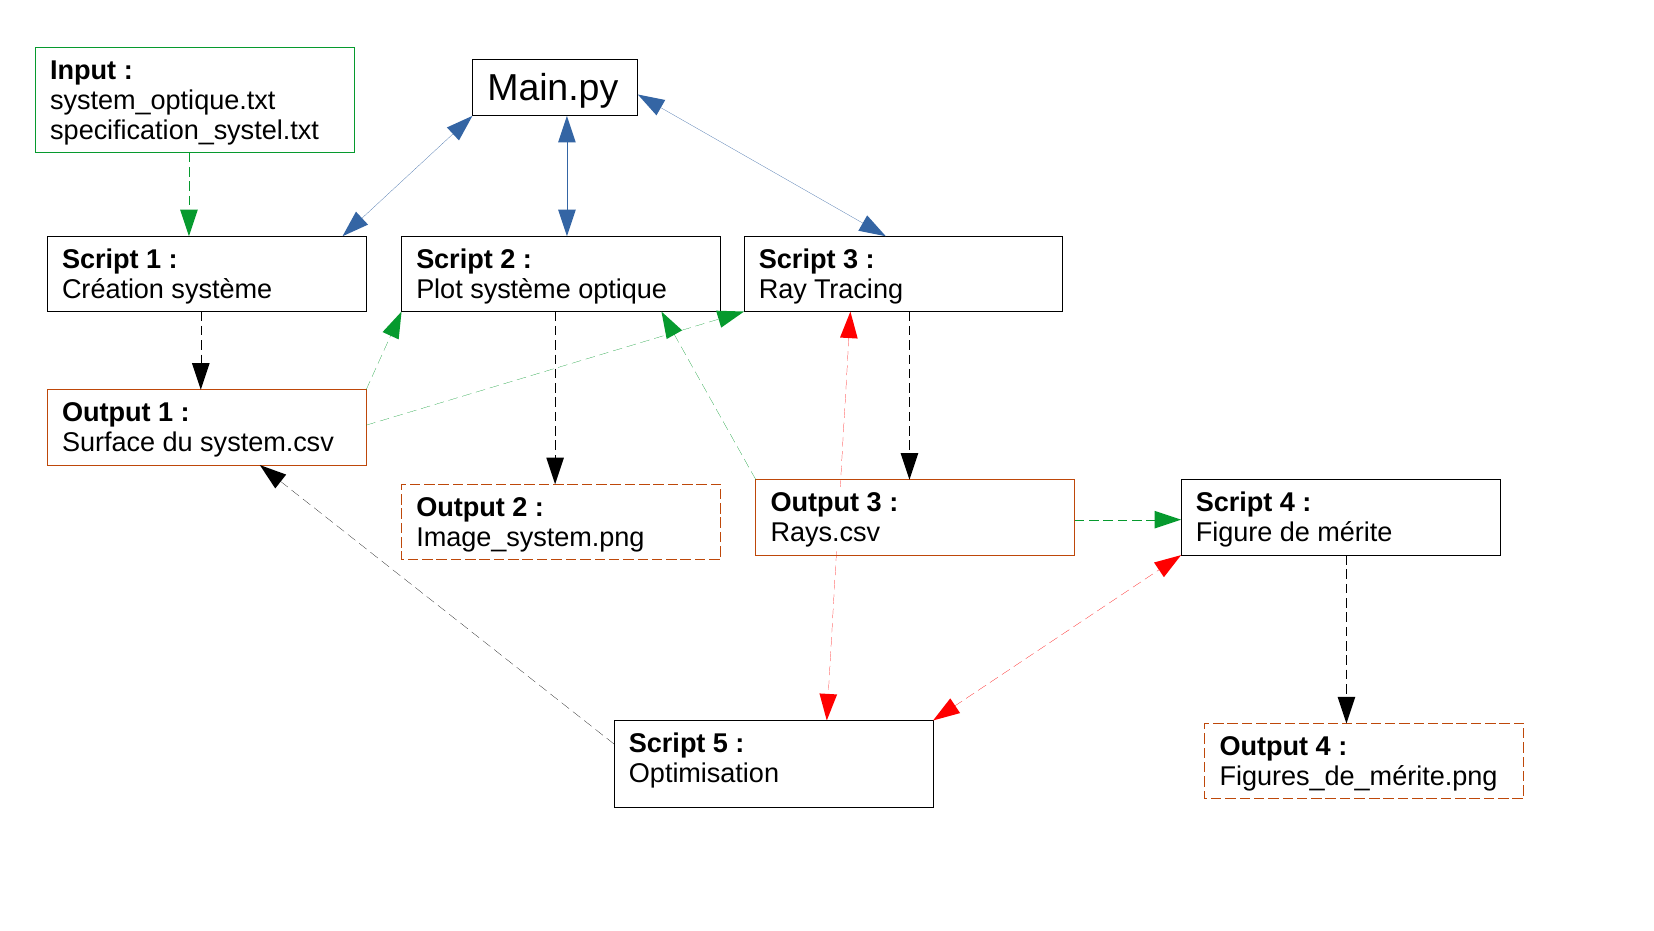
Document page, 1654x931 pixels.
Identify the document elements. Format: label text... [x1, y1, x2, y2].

text_box Main.py [472, 59, 638, 116]
chart [420, 405, 431, 409]
chart [723, 421, 728, 430]
text_box Script 1 : Création système [47, 236, 367, 312]
text_box Output 3 : Rays.csv [755, 479, 1075, 556]
chart [640, 339, 650, 343]
text_box Script 2 : Plot système optique [401, 236, 721, 312]
chart [688, 359, 693, 368]
chart [571, 360, 582, 364]
text_box Input : system_optique.txt specification_systel.txt [35, 47, 355, 153]
chart [613, 348, 623, 352]
chart [516, 376, 527, 380]
chart [585, 356, 595, 360]
chart [434, 401, 444, 405]
chart [695, 323, 705, 327]
chart [366, 381, 371, 390]
text_box Script 3 : Ray Tracing [744, 236, 1063, 312]
text_box Output 1 : Surface du system.csv [47, 389, 367, 466]
chart [489, 385, 499, 389]
chart [462, 393, 472, 397]
chart [448, 397, 458, 401]
chart [599, 352, 609, 356]
chart [530, 372, 540, 376]
chart [544, 368, 554, 372]
chart [393, 414, 403, 418]
text_box Script 5 : Optimisation [614, 720, 934, 808]
chart [695, 371, 700, 380]
chart [716, 409, 721, 418]
chart [371, 367, 377, 377]
text_box Output 2 : Image_system.png [401, 484, 721, 560]
text_box Script 4 : Figure de mérite [1181, 479, 1501, 556]
chart [407, 409, 417, 413]
chart [377, 354, 383, 364]
chart [558, 364, 568, 368]
chart [751, 471, 756, 480]
chart [680, 346, 686, 355]
chart [709, 396, 714, 405]
chart [366, 422, 376, 426]
chart [475, 389, 486, 393]
chart [626, 343, 636, 347]
chart [383, 341, 388, 351]
chart [503, 381, 513, 385]
chart [744, 458, 749, 468]
chart [379, 418, 390, 422]
chart [737, 446, 743, 455]
chart [702, 384, 707, 393]
chart [654, 335, 664, 339]
text_box Output 4 : Figures_de_mérite.png [1204, 723, 1524, 799]
chart [730, 434, 735, 443]
